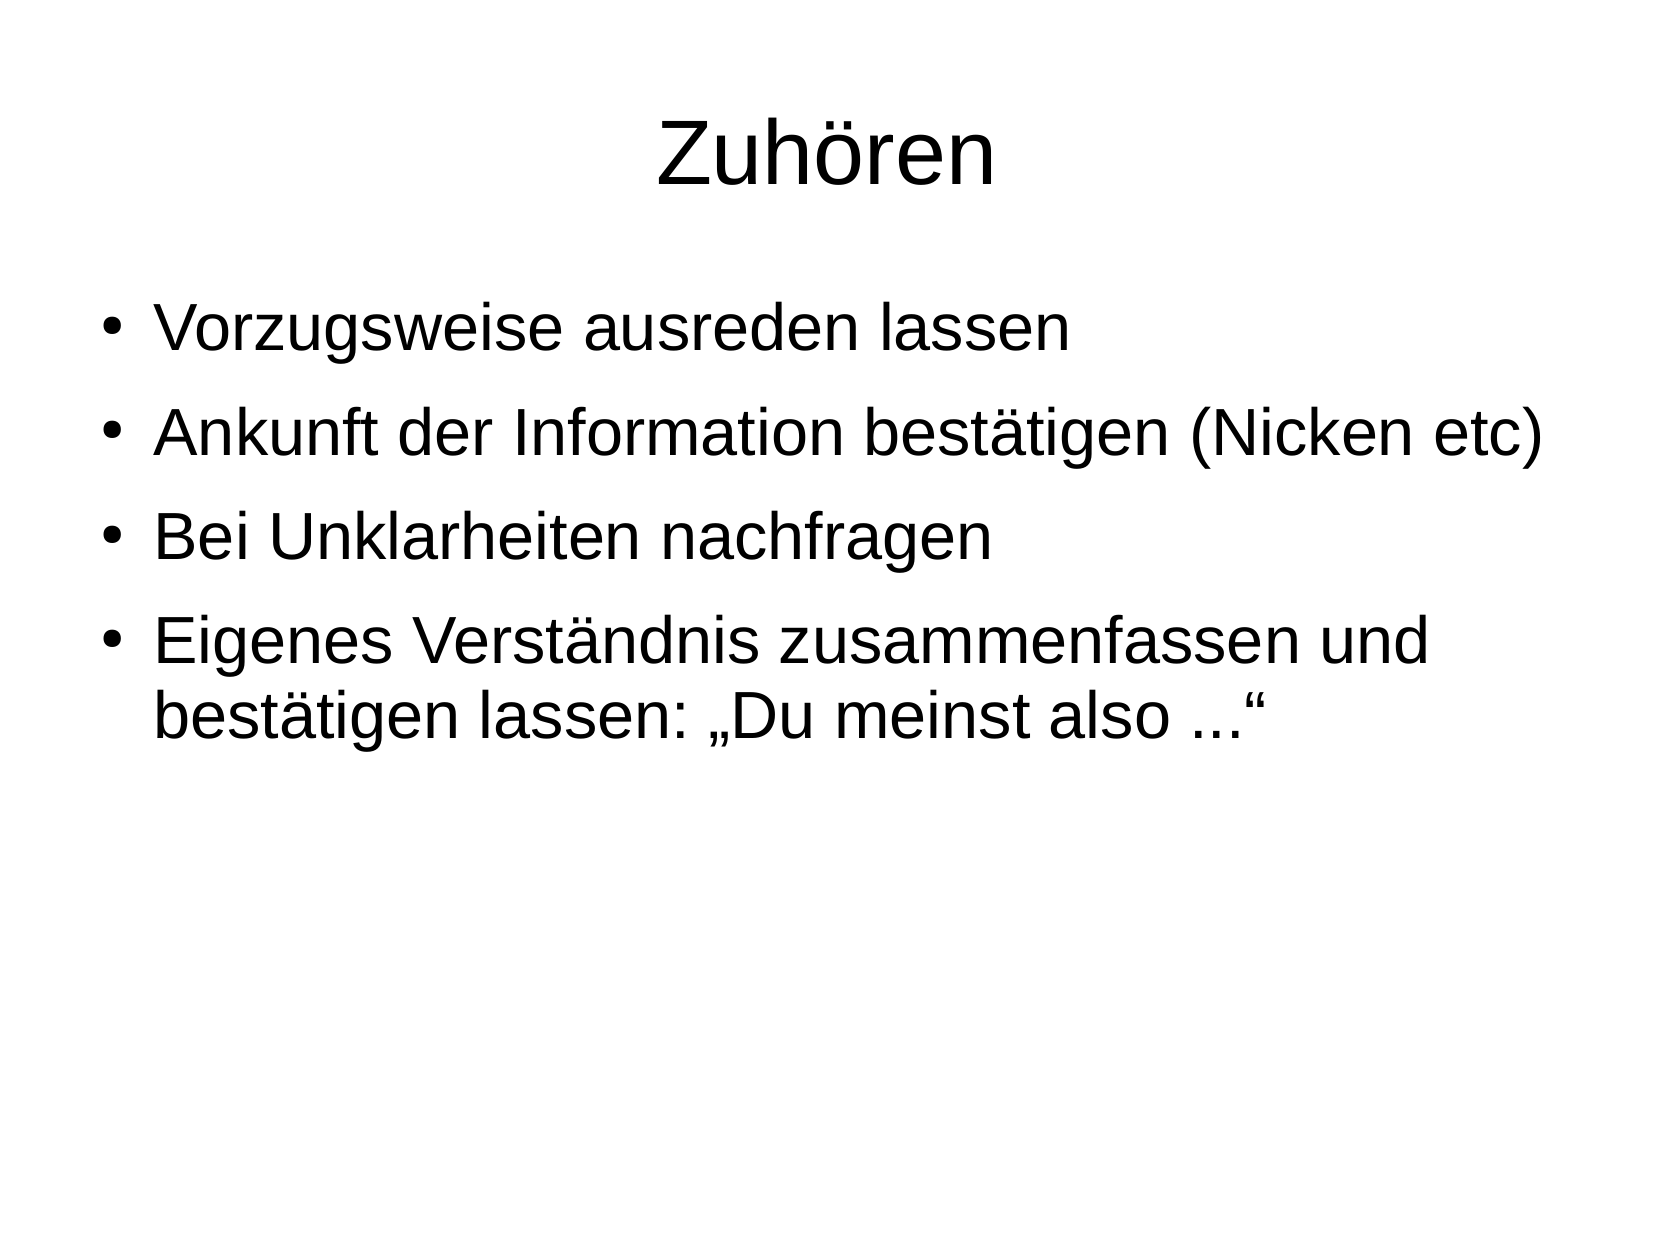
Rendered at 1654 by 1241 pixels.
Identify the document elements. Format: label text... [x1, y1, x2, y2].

list Vorzugsweise ausreden lassen Ankunft der Information bestätigen (Nicken etc) Bei Unklarheiten nachfragen Eigenes Verständnis zusammenfassen und bestätigen lassen: „Du meinst also ...“ [82, 290, 1571, 1010]
title Zuhören [82, 49, 1571, 257]
